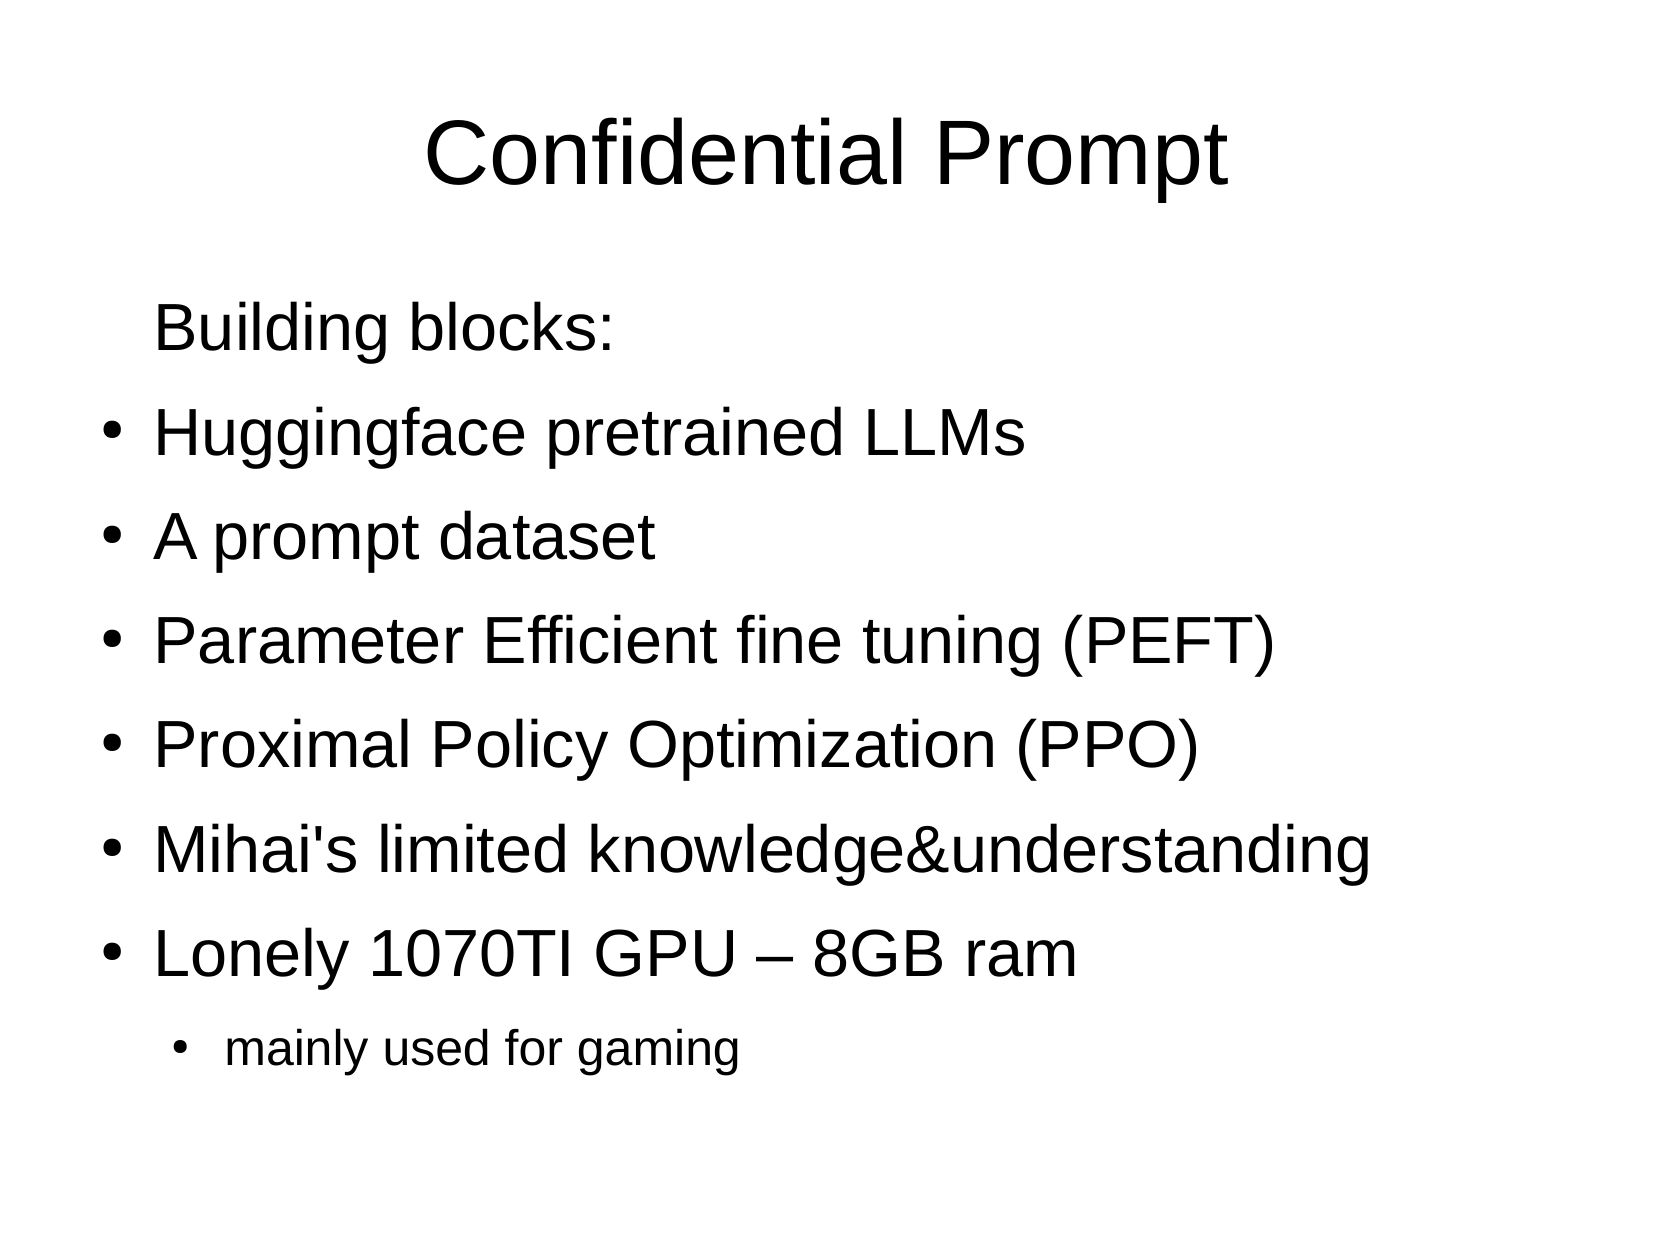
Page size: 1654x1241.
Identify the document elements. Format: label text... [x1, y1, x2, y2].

title Confidential Prompt [82, 49, 1571, 257]
list Building blocks: Huggingface pretrained LLMs A prompt dataset Parameter Efficient fine tuning (PEFT) Proximal Policy Optimization (PPO) Mihai's limited knowledge&understanding Lonely 1070TI GPU – 8GB ram mainly used for gaming [82, 290, 1571, 1109]
